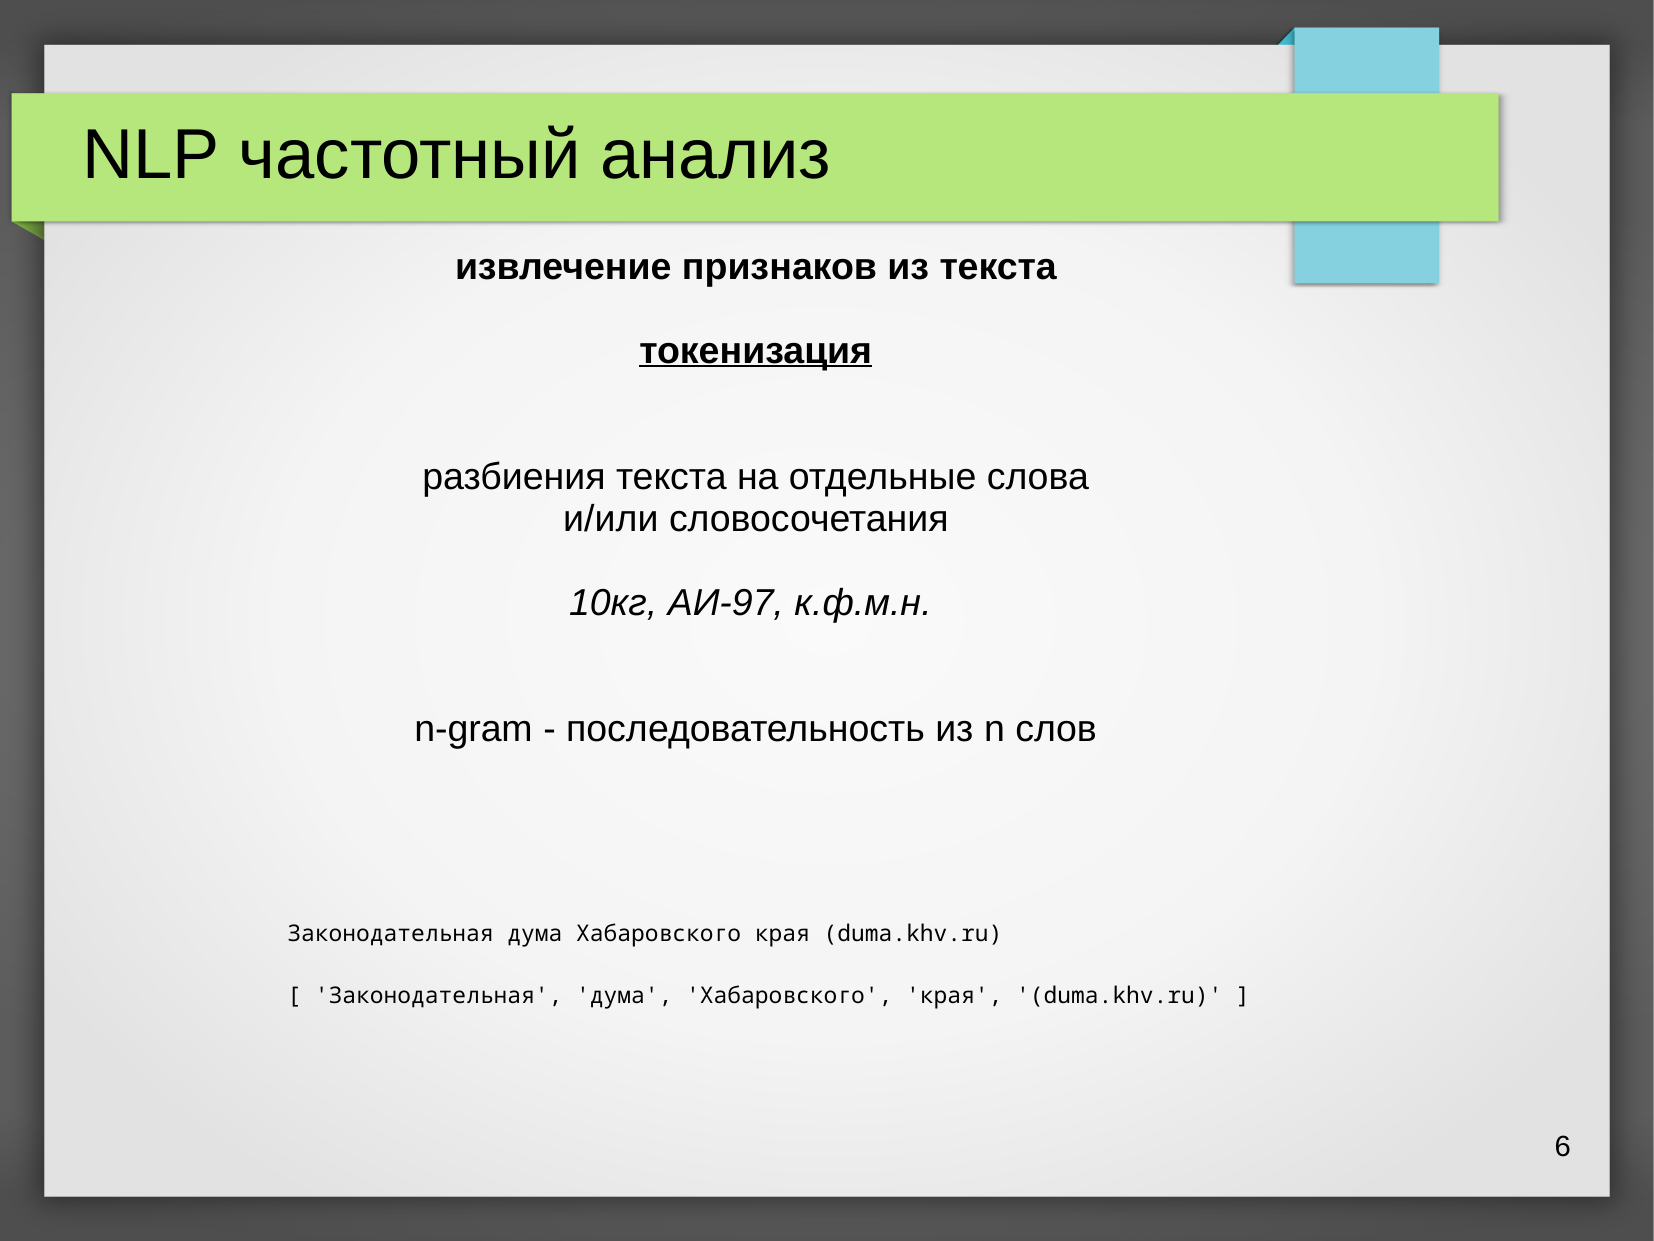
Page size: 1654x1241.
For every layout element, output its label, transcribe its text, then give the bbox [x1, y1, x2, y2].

text_box Законодательная дума Хабаровского края (duma.khv.ru) [ 'Законодательная', 'дума', 'Хабаровского', 'края', '(duma.khv.ru)' ] [272, 909, 1394, 1099]
title NLP частотный анализ [82, 113, 1406, 194]
picture [0, 0, 1654, 1241]
text_box извлечение признаков из текста токенизация разбиения текста на отдельные слова и/или словосочетания 10кг, АИ-97, к.ф.м.н. n-gram - последовательность из n слов [188, 245, 1323, 750]
